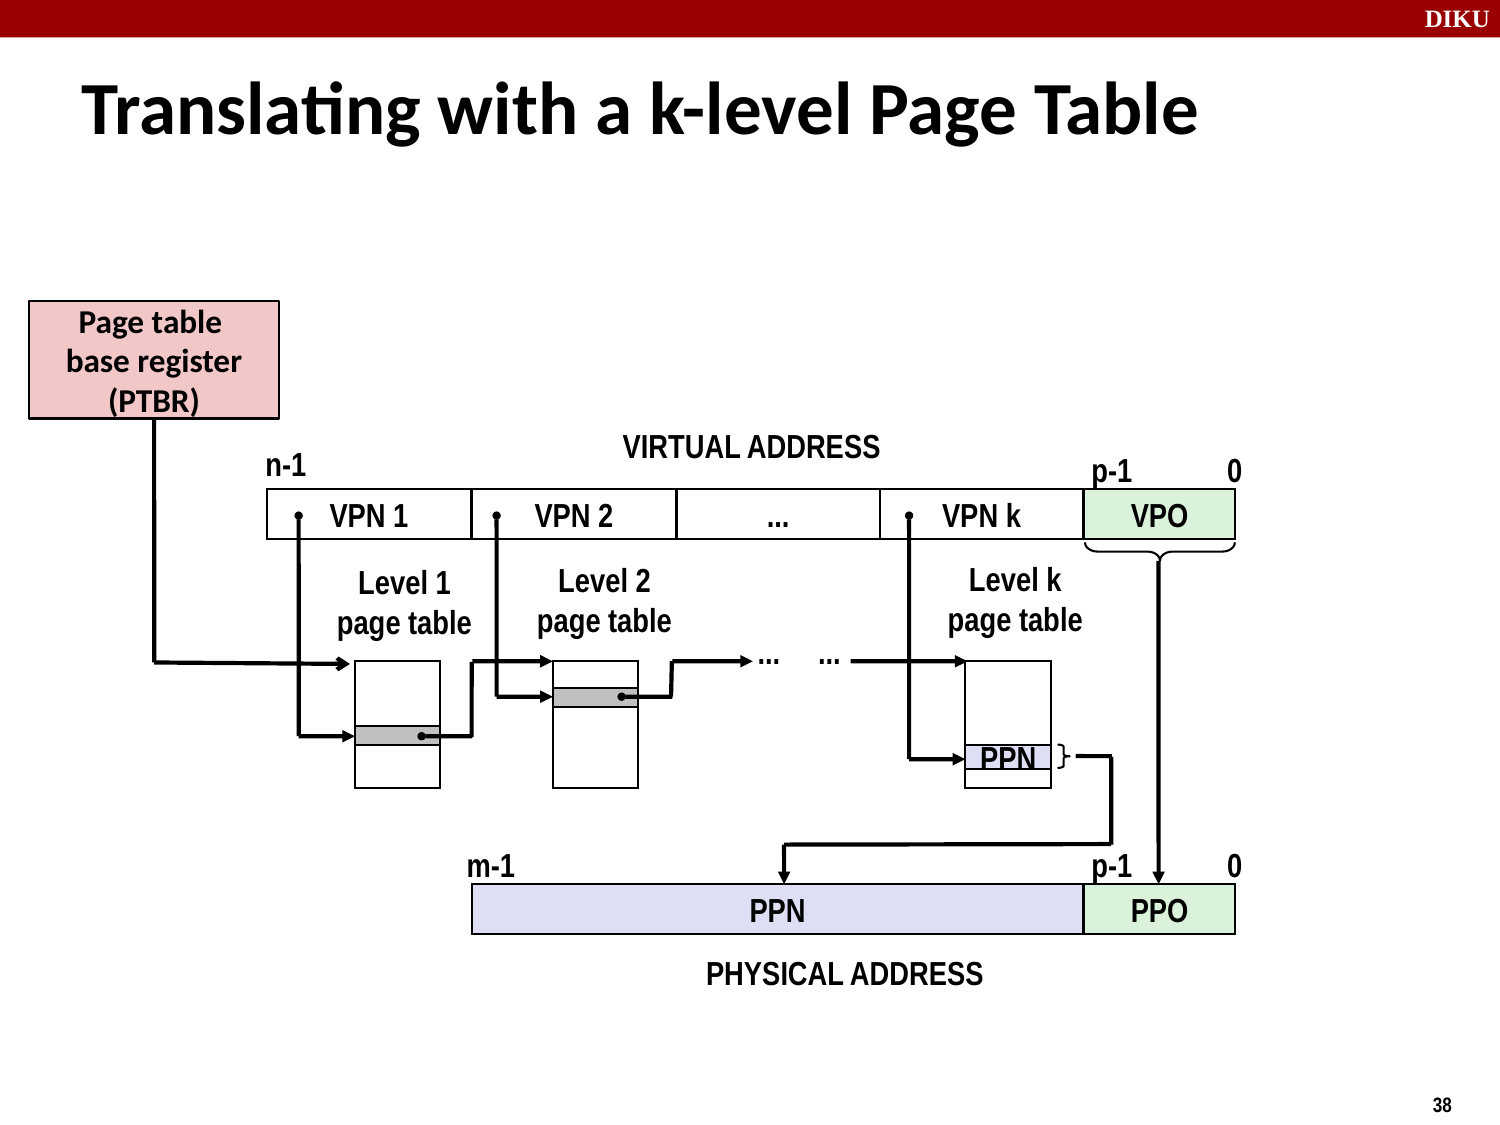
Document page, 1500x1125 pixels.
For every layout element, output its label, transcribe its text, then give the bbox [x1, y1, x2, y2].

text_box p-1 [1097, 467, 1103, 479]
text_box PHYSICAL ADDRESS [691, 944, 999, 1000]
text_box p-1 [1076, 442, 1148, 488]
text_box PPO [1084, 884, 1235, 935]
text_box VPN 2 [472, 488, 676, 539]
text_box ... [803, 623, 856, 679]
text_box VIRTUAL ADDRESS [607, 418, 896, 474]
text_box ... [676, 488, 879, 539]
text_box p-1 [1097, 862, 1103, 874]
text_box PPN [1021, 753, 1029, 770]
text_box PPN [965, 744, 1051, 770]
text_box VPN 1 [267, 488, 471, 539]
text_box p-1 [1076, 837, 1148, 884]
text_box VPO [1084, 488, 1235, 539]
text_box 0 [1212, 837, 1258, 892]
text_box m-1 [451, 836, 530, 892]
text_box Translating with a k-level Page Table [66, 40, 1426, 169]
text_box ... [742, 623, 796, 679]
text_box Page table base register (PTBR) [29, 300, 279, 419]
text_box p-1 [1076, 837, 1109, 842]
text_box Level 1 page table [321, 553, 488, 649]
text_box 0 [1212, 442, 1258, 497]
text_box [552, 688, 639, 708]
text_box PPN [472, 884, 1084, 935]
text_box [354, 725, 441, 745]
text_box Level 2 page table [521, 551, 688, 647]
text_box Level k page table [932, 550, 1099, 646]
text_box VPN k [879, 488, 1084, 539]
text_box n-1 [250, 435, 322, 491]
